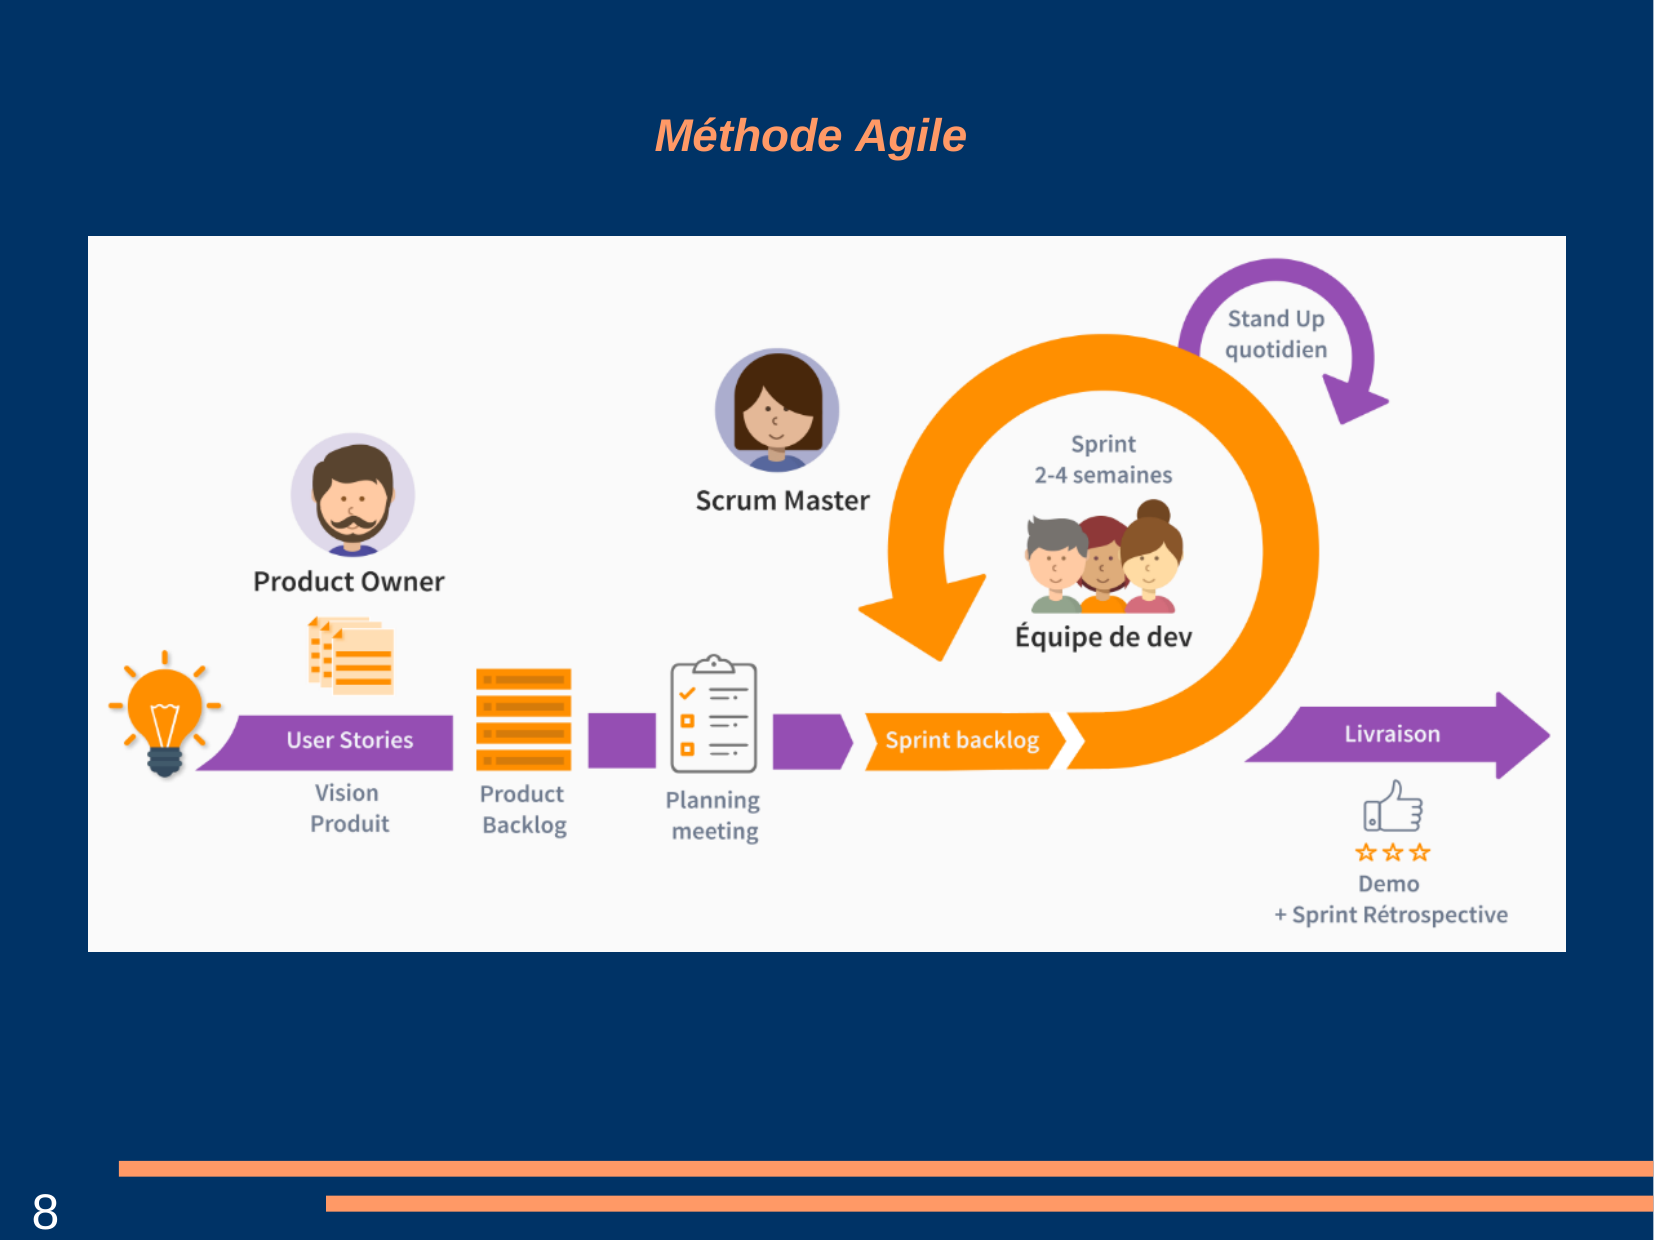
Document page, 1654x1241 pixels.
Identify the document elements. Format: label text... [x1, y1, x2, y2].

text_box <numéro> [31, 1184, 260, 1241]
picture [88, 236, 1566, 952]
title Méthode Agile [88, 31, 1534, 236]
